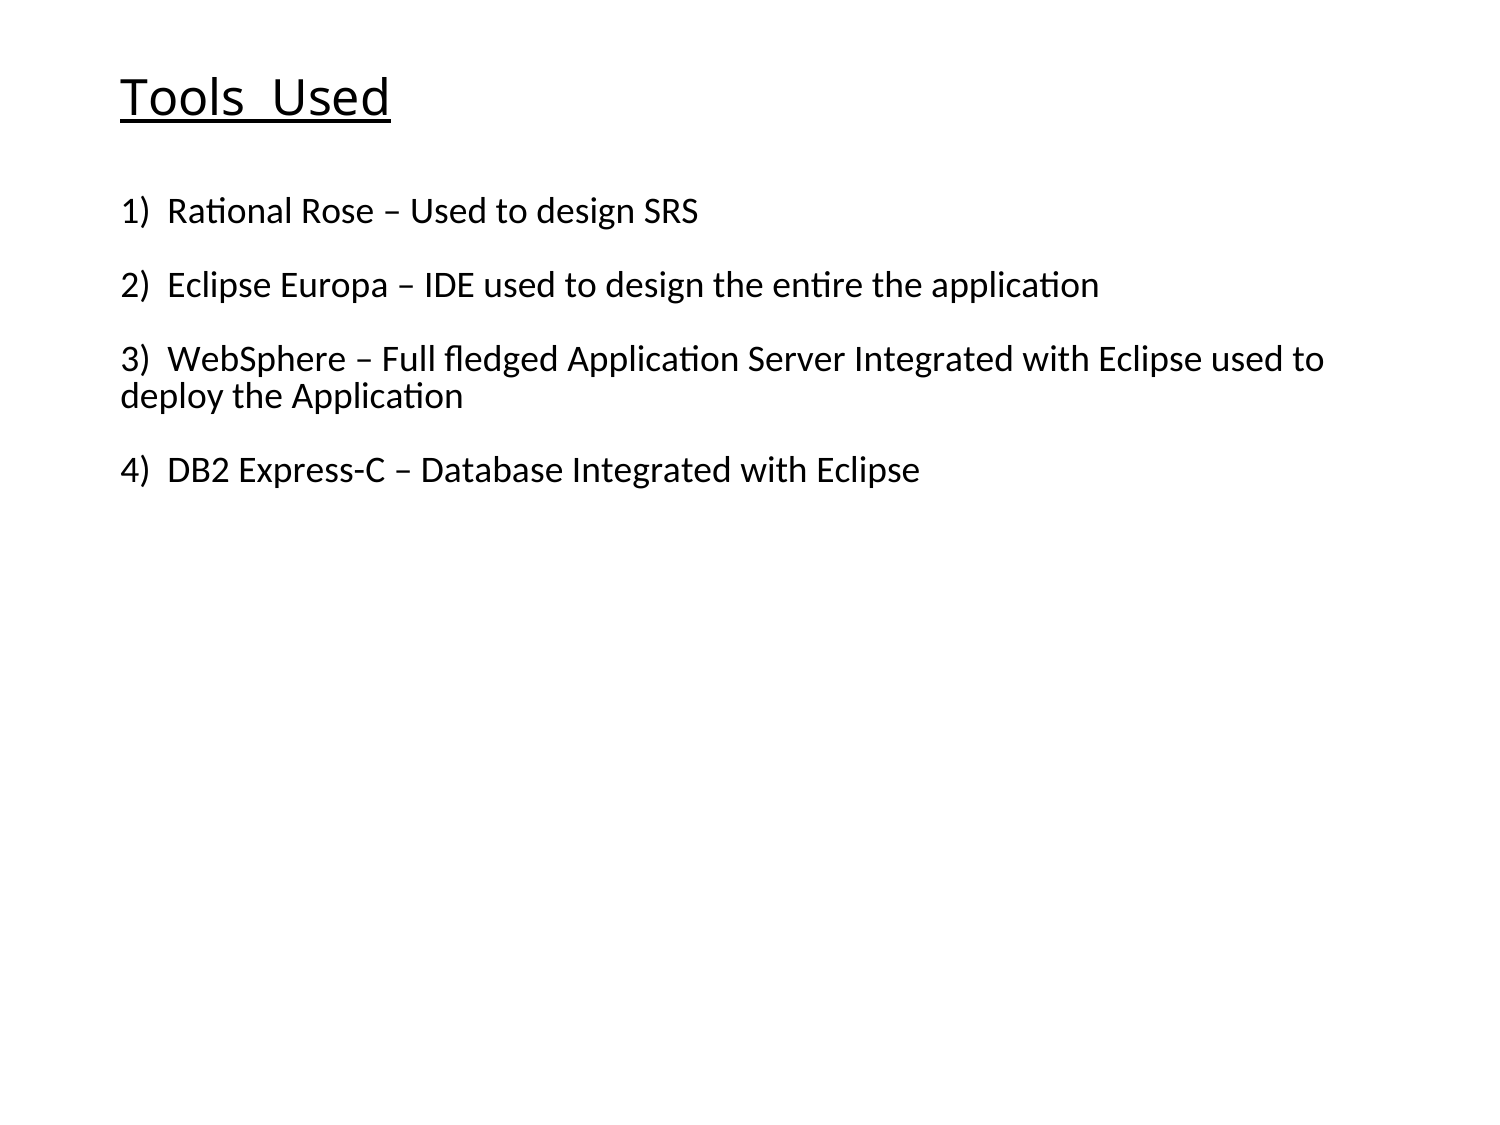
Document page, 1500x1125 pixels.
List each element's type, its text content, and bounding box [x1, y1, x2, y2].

text_box 1) Rational Rose – Used to design SRS 2) Eclipse Europa – IDE used to design the entire the application 3) WebSphere – Full fledged Application Server Integrated with Eclipse used to deploy the Application 4) DB2 Express-C – Database Integrated with Eclipse [105, 187, 1395, 748]
text_box Tools Used [105, 46, 430, 123]
